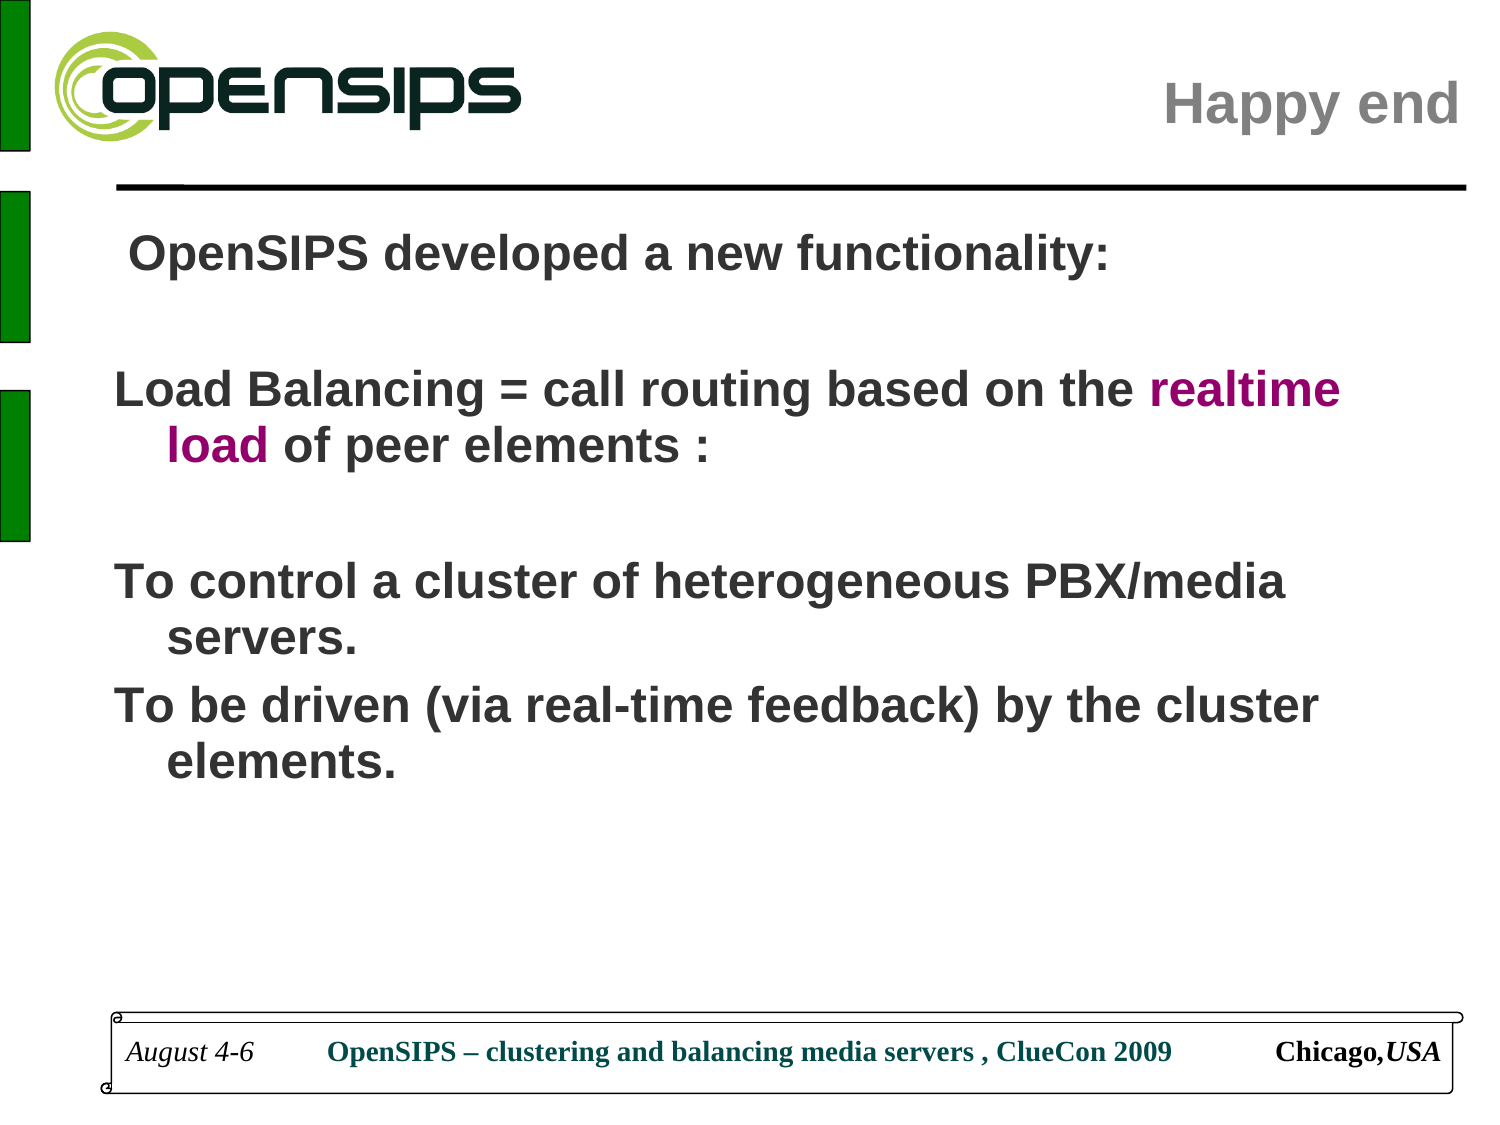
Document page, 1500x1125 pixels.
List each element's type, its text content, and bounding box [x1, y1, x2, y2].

list OpenSIPS developed a new functionality: Load Balancing = call routing based on the realtime load of peer elements : To control a cluster of heterogeneous PBX/media servers. To be driven (via real-time feedback) by the cluster elements. [112, 224, 1424, 961]
picture [51, 27, 532, 148]
title Happy end [299, 44, 1462, 180]
